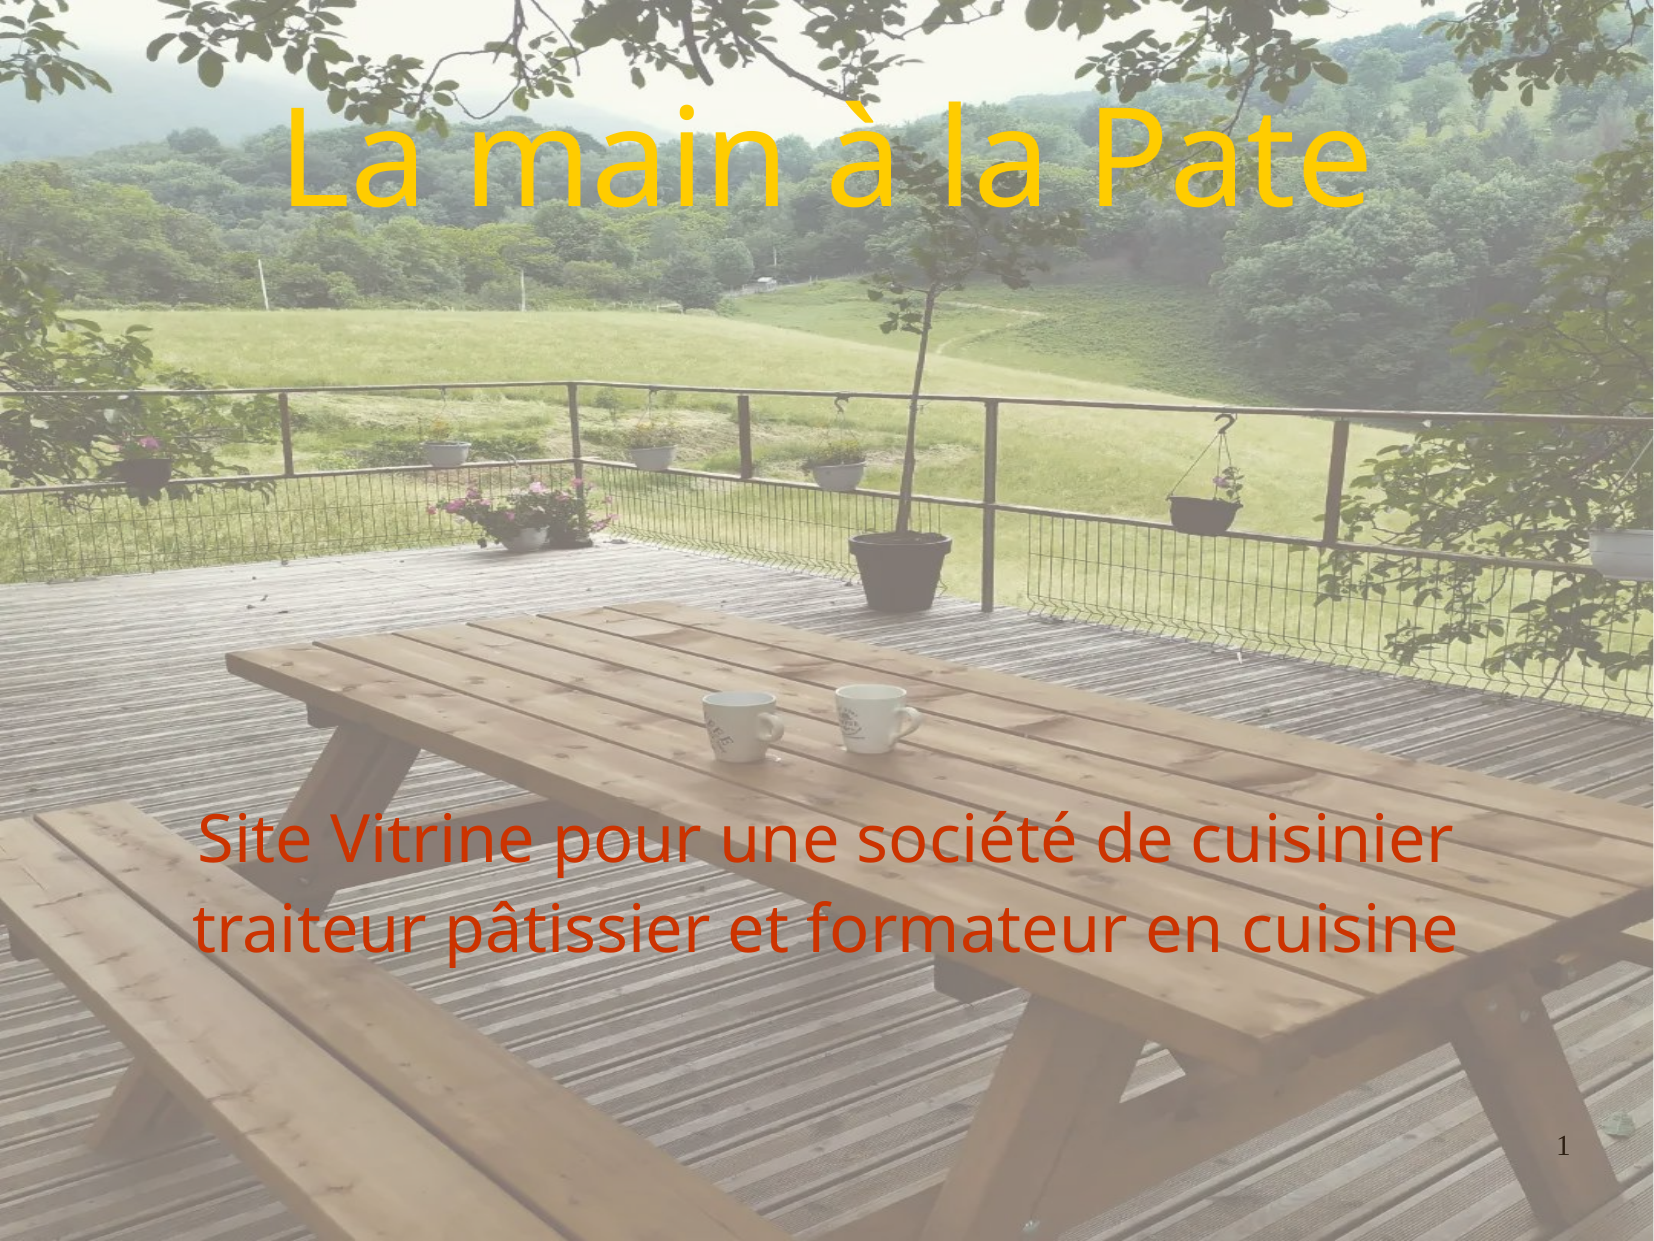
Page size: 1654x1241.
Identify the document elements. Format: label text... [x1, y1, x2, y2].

title La main à la Pate [82, 42, 1571, 264]
subtitle Site Vitrine pour une société de cuisinier traiteur pâtissier et formateur en cuisine [82, 472, 1571, 1241]
picture [0, 0, 1654, 1241]
